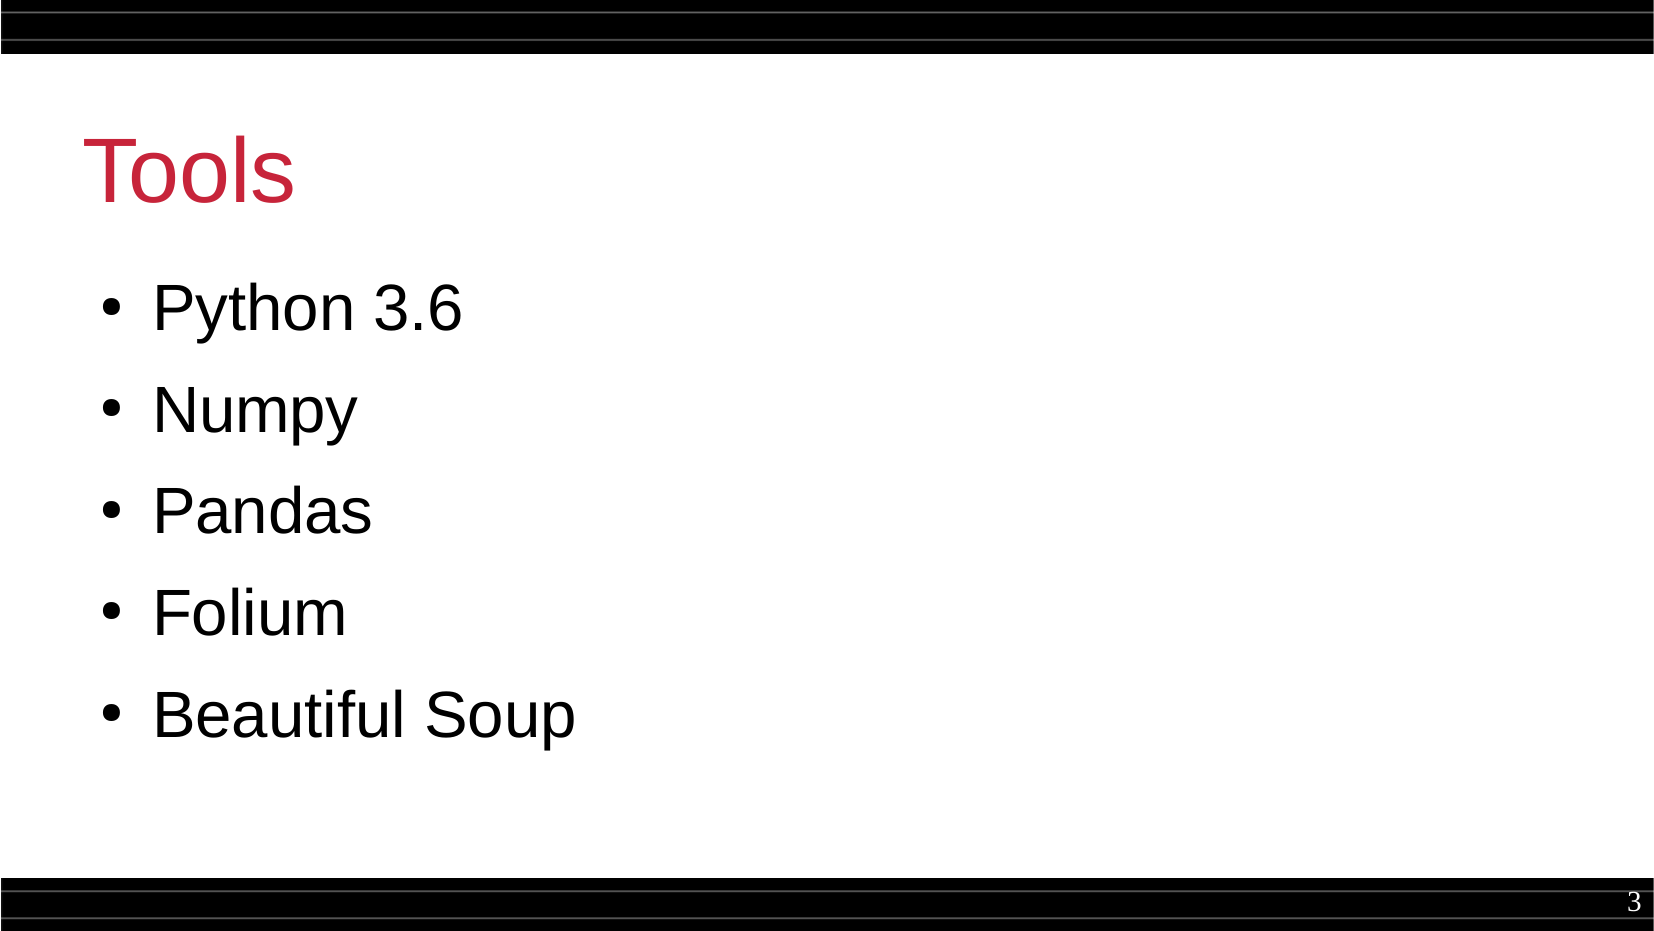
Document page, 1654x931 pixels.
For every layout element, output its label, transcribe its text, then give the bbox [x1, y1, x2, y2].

picture [1, 878, 1654, 931]
picture [1, 0, 1654, 54]
list Python 3.6 Numpy Pandas Folium Beautiful Soup [82, 271, 1571, 758]
title Tools [82, 92, 1571, 249]
